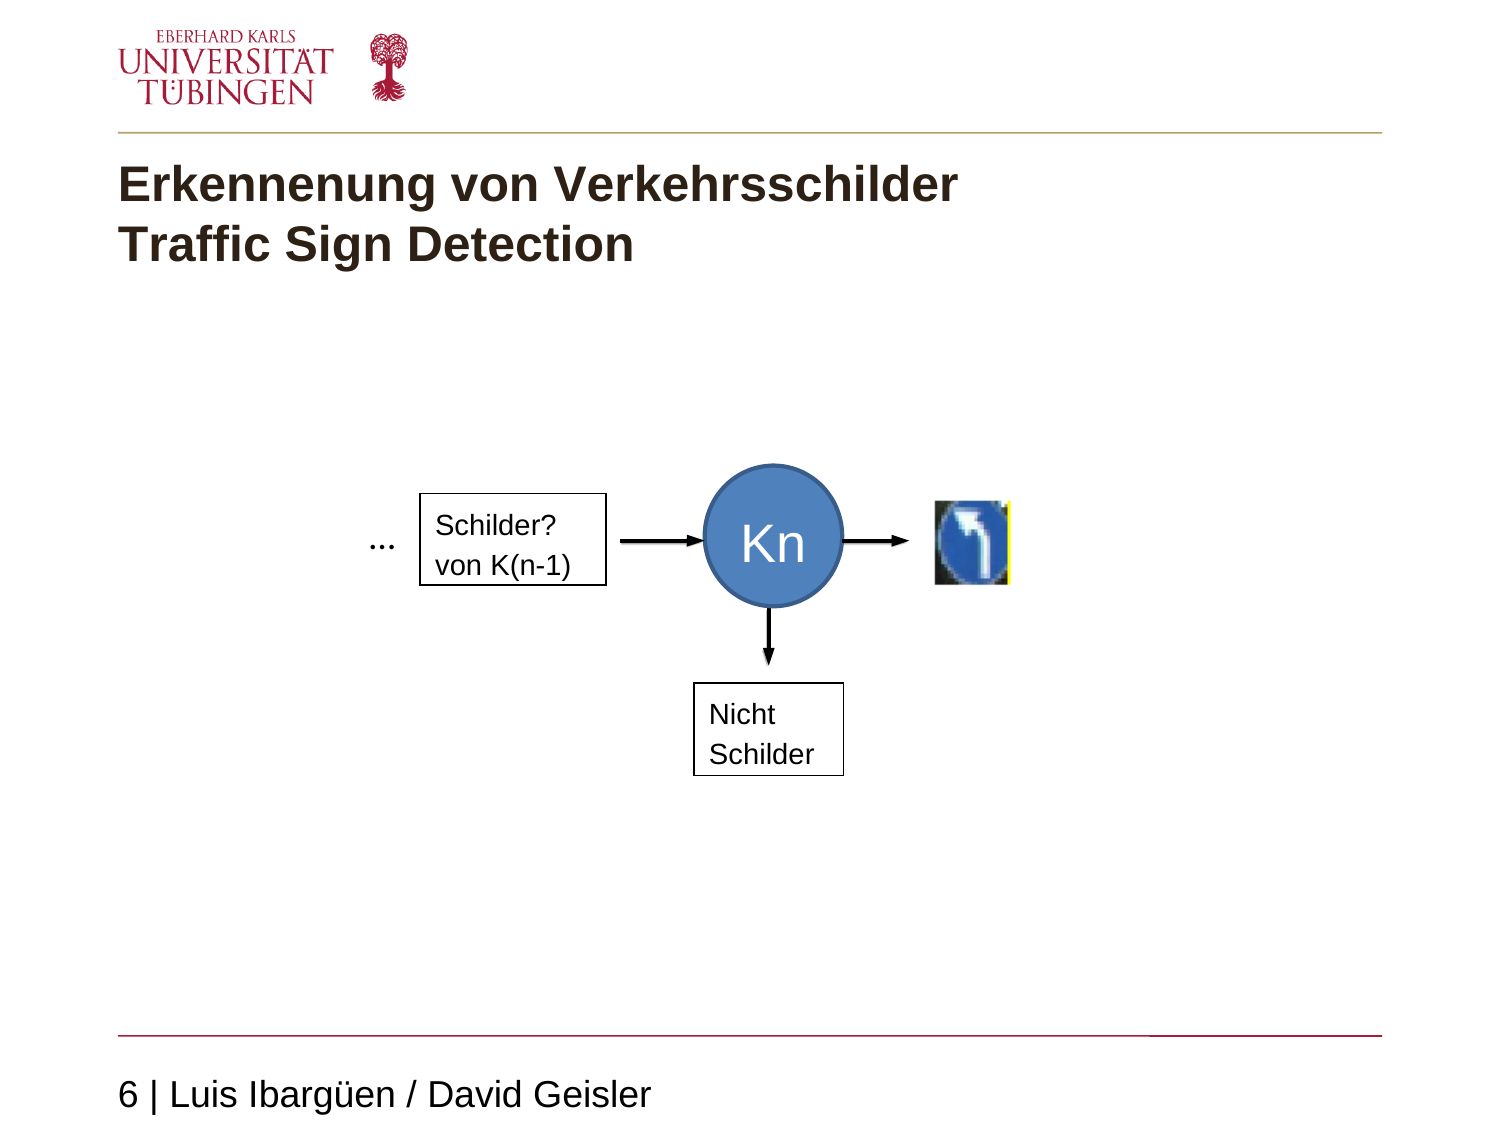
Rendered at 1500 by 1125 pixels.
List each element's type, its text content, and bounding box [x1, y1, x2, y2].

picture [921, 490, 1022, 593]
text_box … [354, 504, 408, 565]
text_box Schilder? von K(n-1) [420, 493, 607, 586]
text_box <number> | Luis Ibargüen / David Geisler [117, 1069, 1383, 1115]
text_box Nicht Schilder [693, 682, 844, 776]
picture [117, 29, 408, 105]
text_box Kn [704, 465, 843, 607]
title Erkennenung von Verkehrsschilder Traffic Sign Detection [117, 151, 1382, 272]
